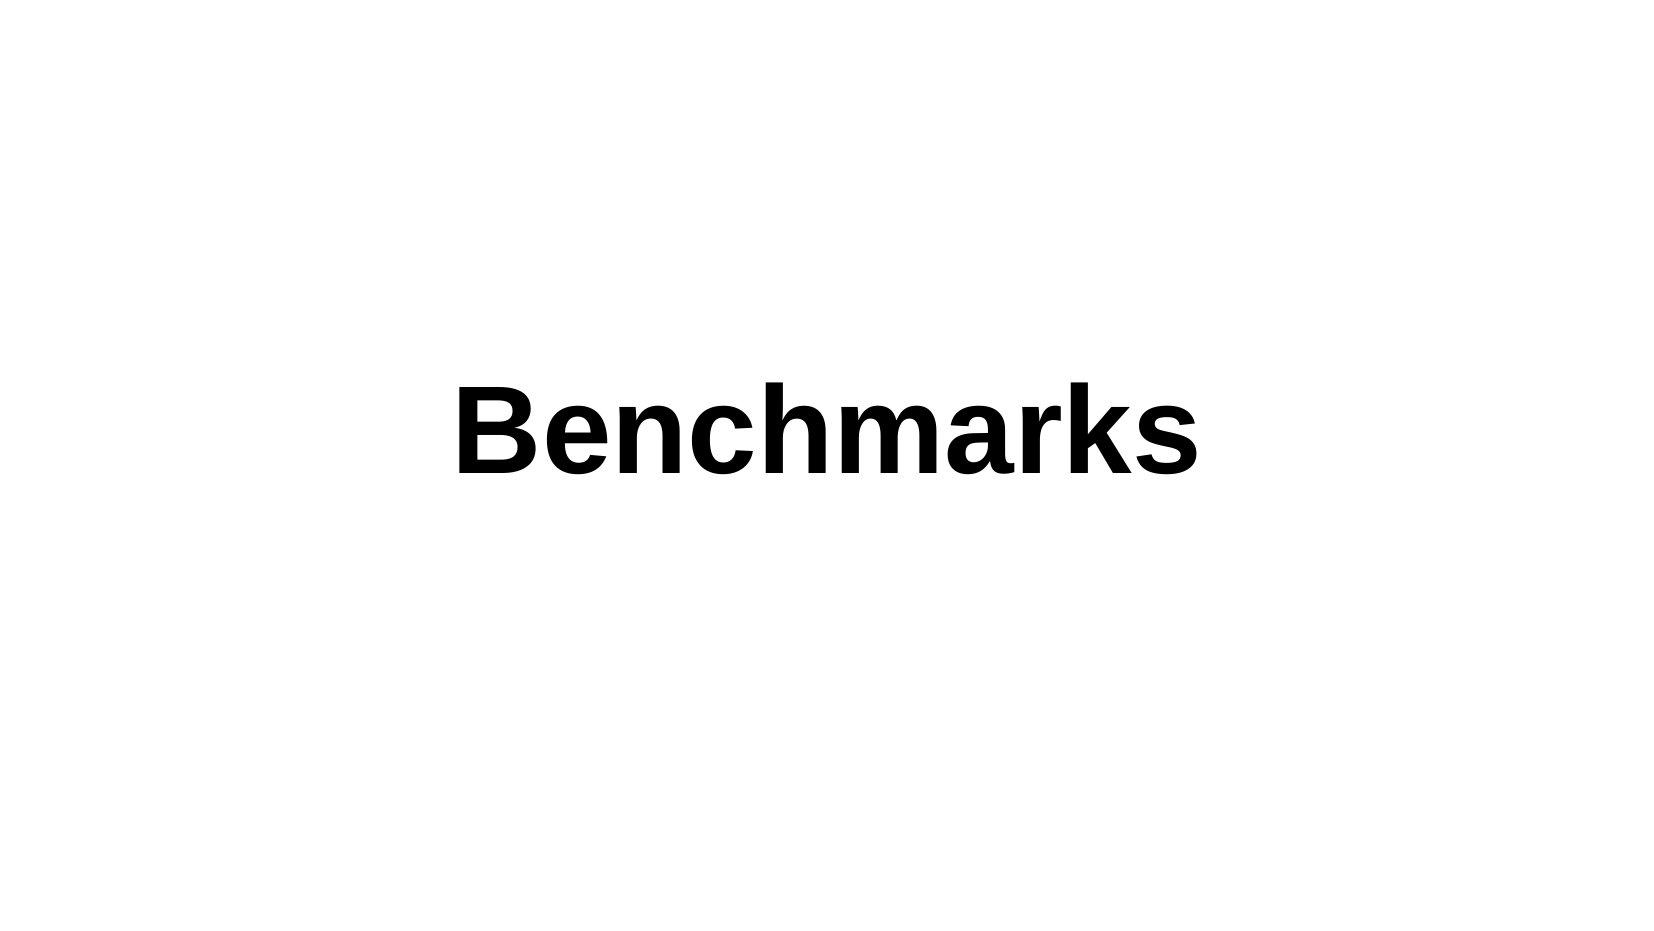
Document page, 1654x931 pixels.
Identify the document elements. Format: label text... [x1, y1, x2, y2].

text_box Benchmarks [437, 212, 1642, 620]
